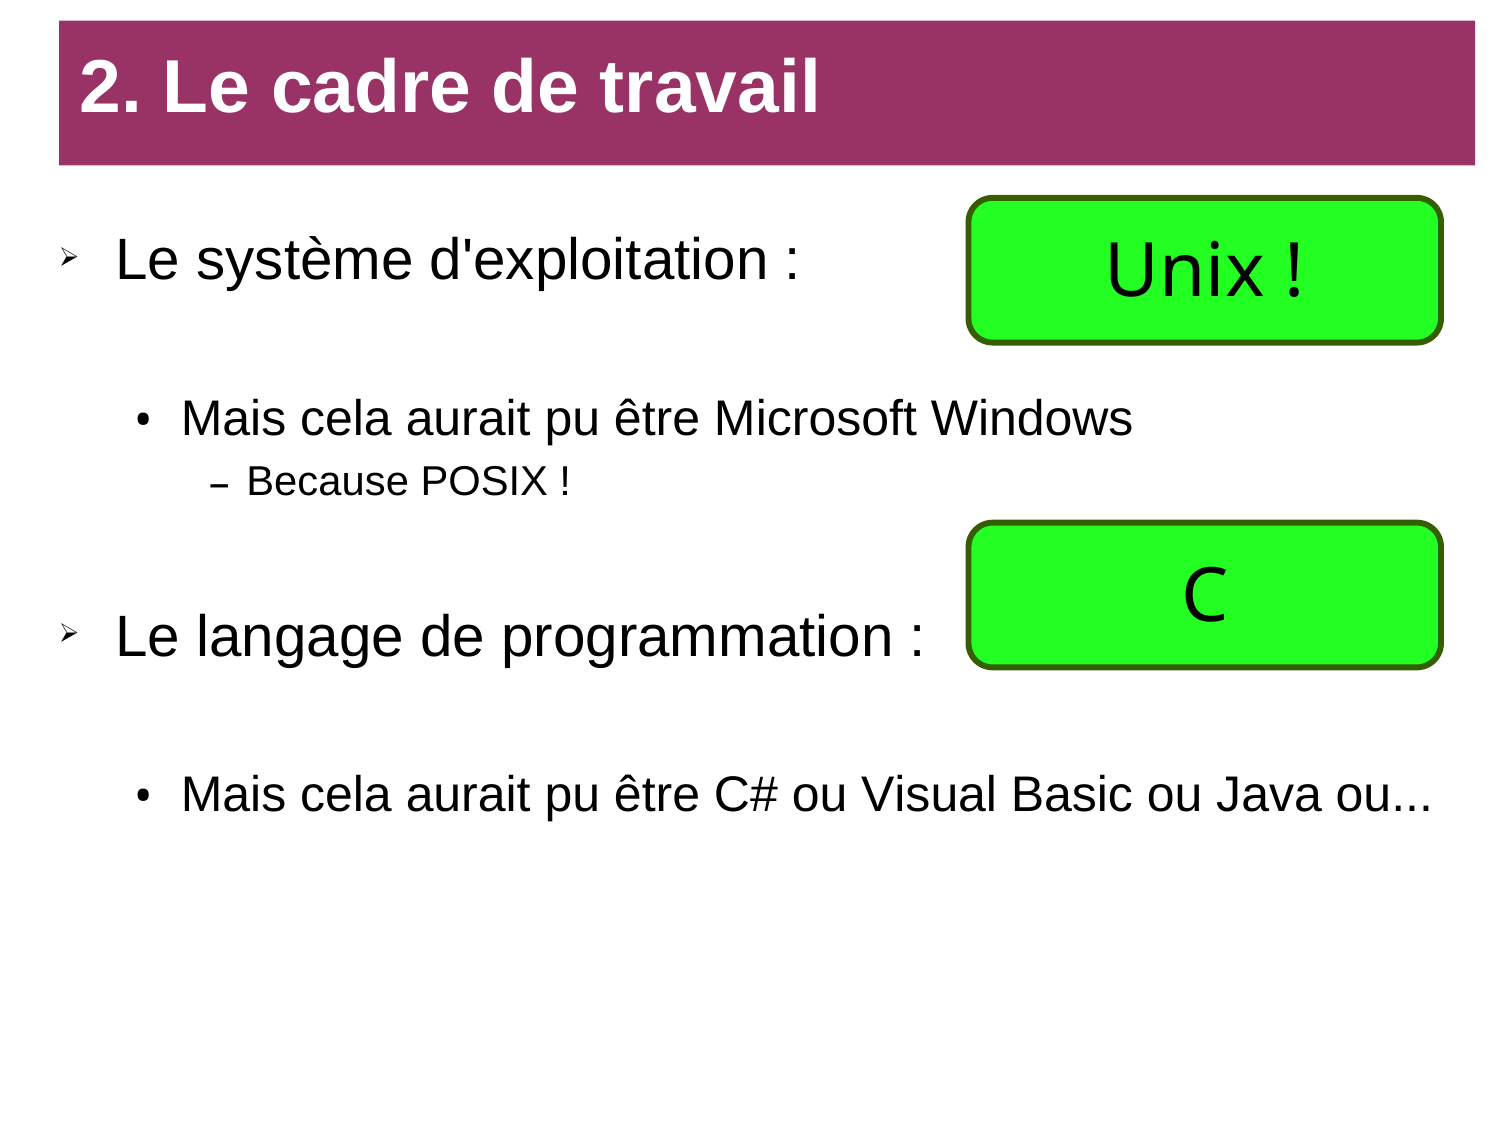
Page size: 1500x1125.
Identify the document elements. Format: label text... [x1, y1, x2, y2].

text_box C [968, 522, 1442, 668]
text_box Unix ! [968, 197, 1442, 343]
list Le système d'exploitation : Mais cela aurait pu être Microsoft Windows Because POSIX ! Le langage de programmation : Mais cela aurait pu être C# ou Visual Basic ou Java ou... [59, 227, 1476, 1009]
title 2. Le cadre de travail [59, 20, 1476, 166]
